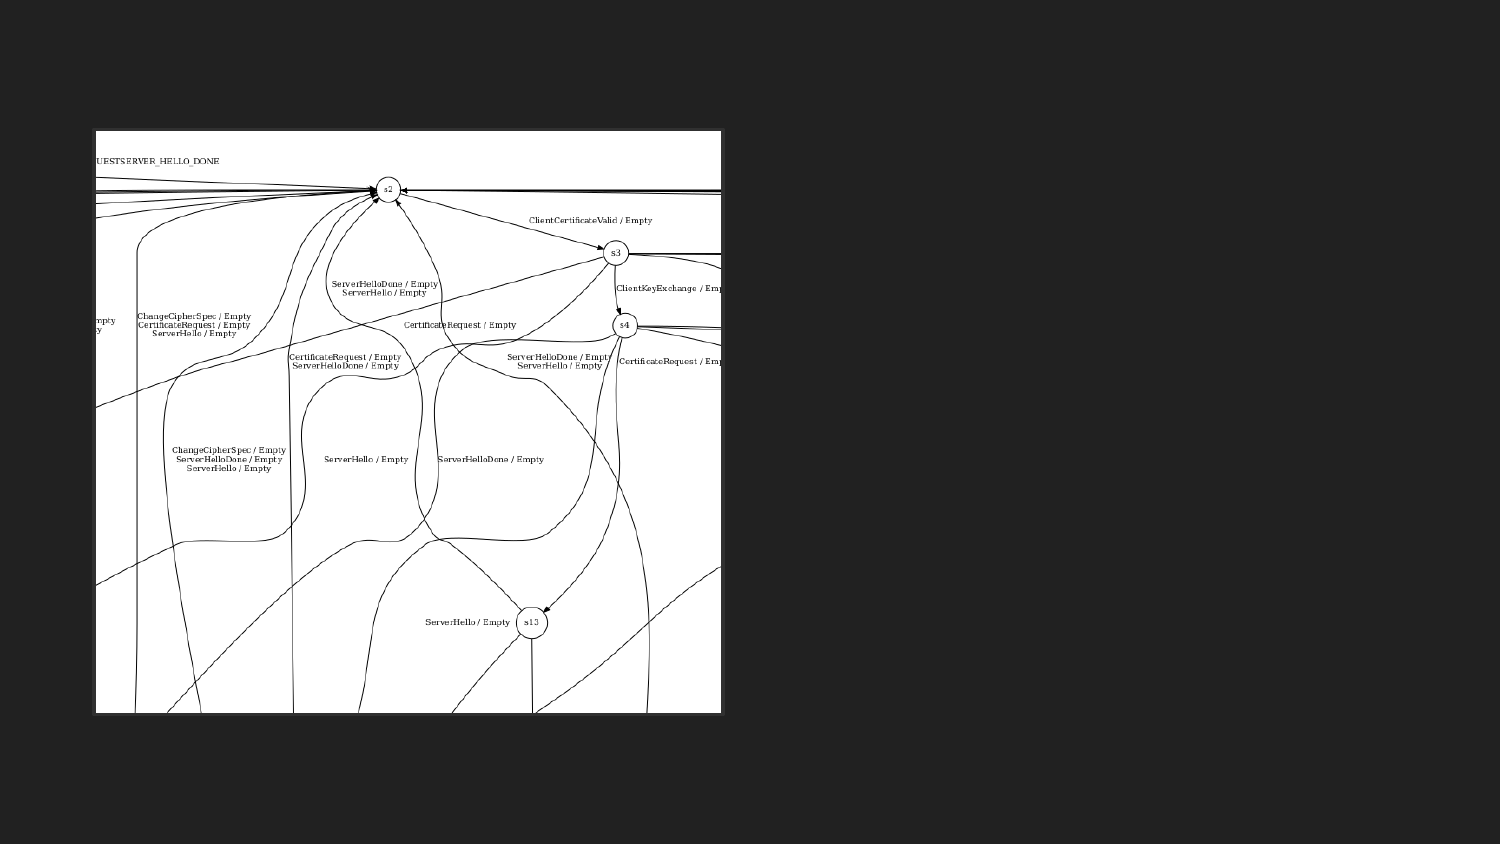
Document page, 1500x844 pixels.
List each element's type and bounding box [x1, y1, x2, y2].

picture [95, 130, 722, 714]
